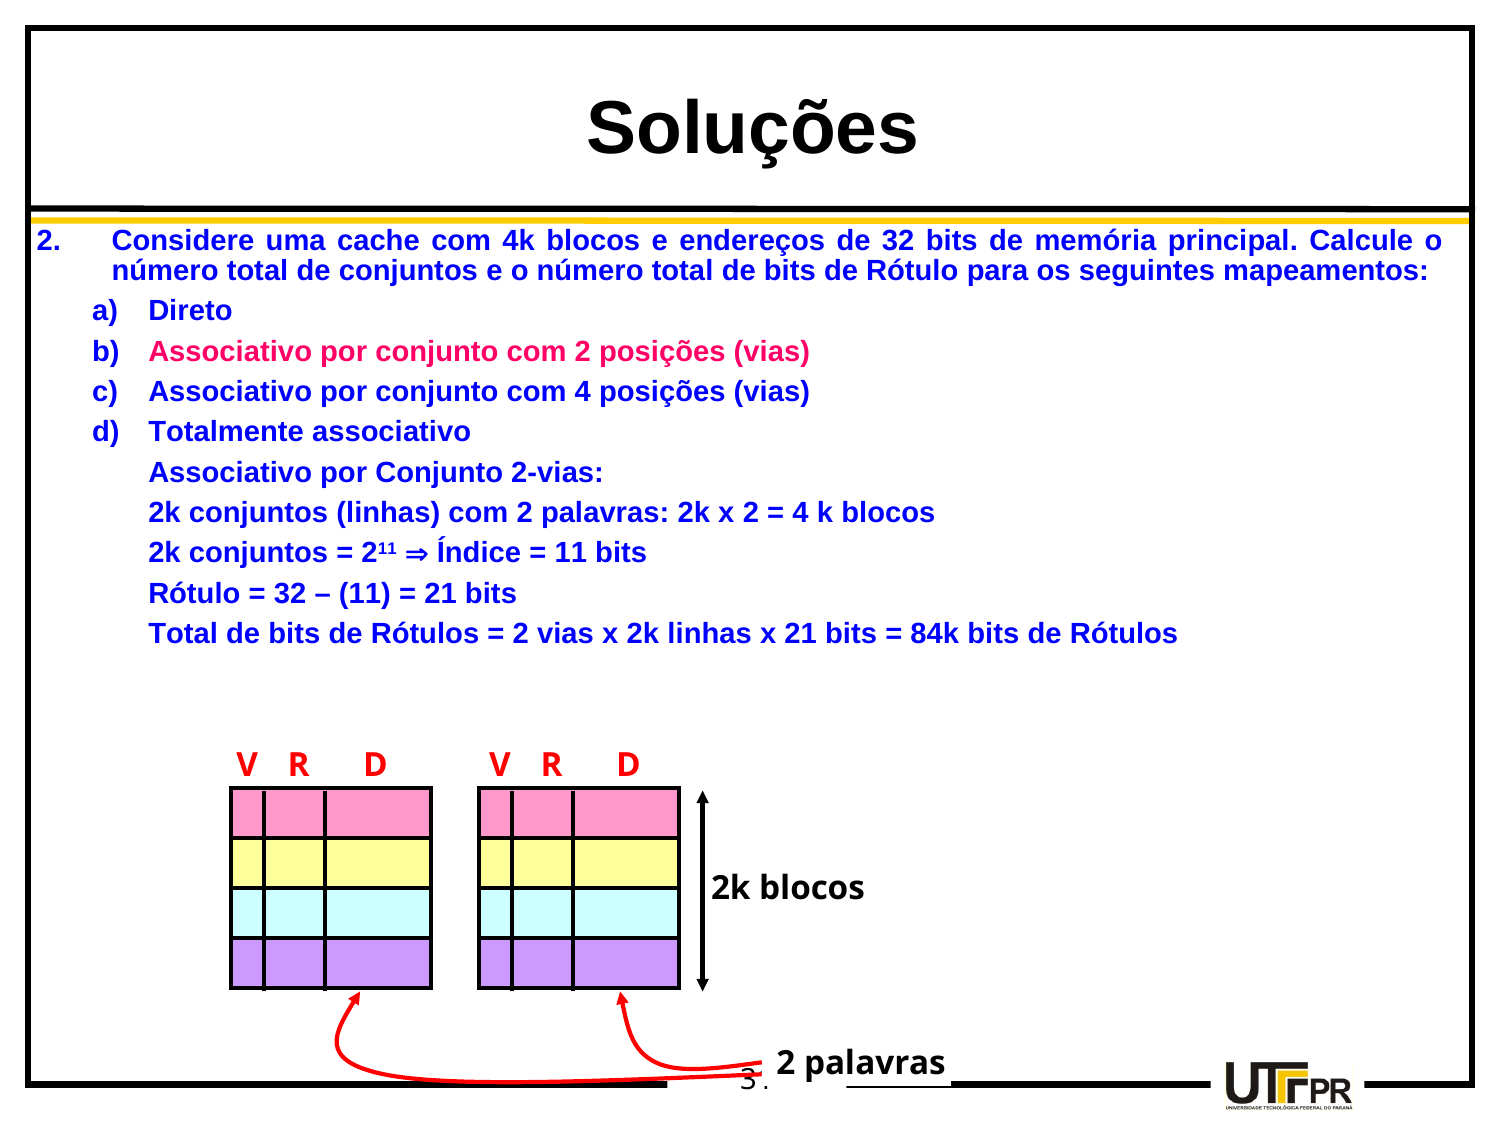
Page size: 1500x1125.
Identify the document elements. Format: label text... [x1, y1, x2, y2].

text_box [266, 791, 323, 989]
text_box R [273, 735, 325, 791]
text_box D [348, 735, 403, 791]
text_box 2k blocos [705, 861, 880, 912]
text_box [575, 788, 680, 989]
text_box [325, 788, 431, 989]
title Soluções [29, 85, 1477, 180]
text_box V [474, 735, 525, 791]
text_box 2k blocos [690, 861, 700, 912]
text_box D [601, 735, 656, 791]
text_box 2 palavras [761, 1035, 951, 1086]
text_box [514, 791, 571, 989]
picture [1225, 1062, 1353, 1110]
text_box R [525, 735, 578, 791]
text_box V [221, 735, 273, 791]
text_box [479, 791, 510, 989]
text_box [230, 791, 262, 989]
list Considere uma cache com 4k blocos e endereços de 32 bits de memória principal. Calcule o número total de conjuntos e o número total de bits de Rótulo para os seguintes mapeamentos: Direto Associativo por conjunto com 2 posições (vias) Associativo por conjunto com 4 posições (vias) Totalmente associativo Associativo por Conjunto 2-vias: 2k conjuntos (linhas) com 2 palavras: 2k x 2 = 4 k blocos 2k conjuntos = 211  Índice = 11 bits Rótulo = 32 – (11) = 21 bits Total de bits de Rótulos = 2 vias x 2k linhas x 21 bits = 84k bits de Rótulos [21, 219, 1459, 989]
